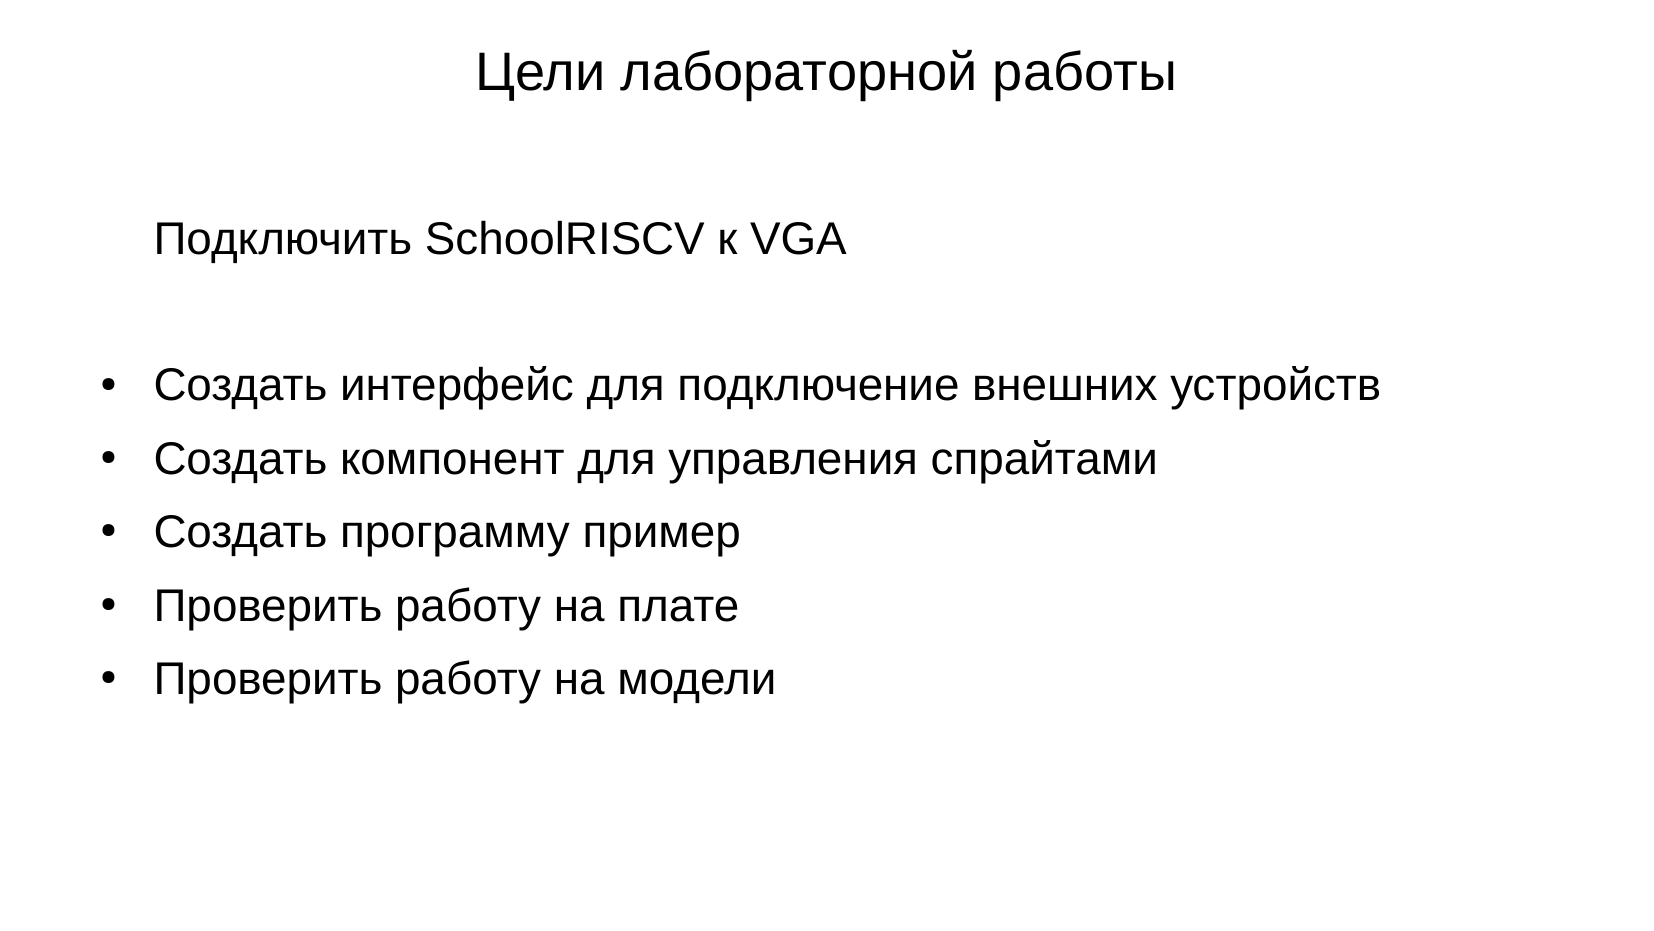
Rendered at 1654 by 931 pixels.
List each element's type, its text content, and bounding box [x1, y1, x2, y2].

title Цели лабораторной работы [82, 37, 1571, 107]
list Подключить SchoolRISCV к VGA Создать интерфейс для подключение внешних устройств Создать компонент для управления спрайтами Создать программу пример Проверить работу на плате Проверить работу на модели [82, 212, 1571, 758]
